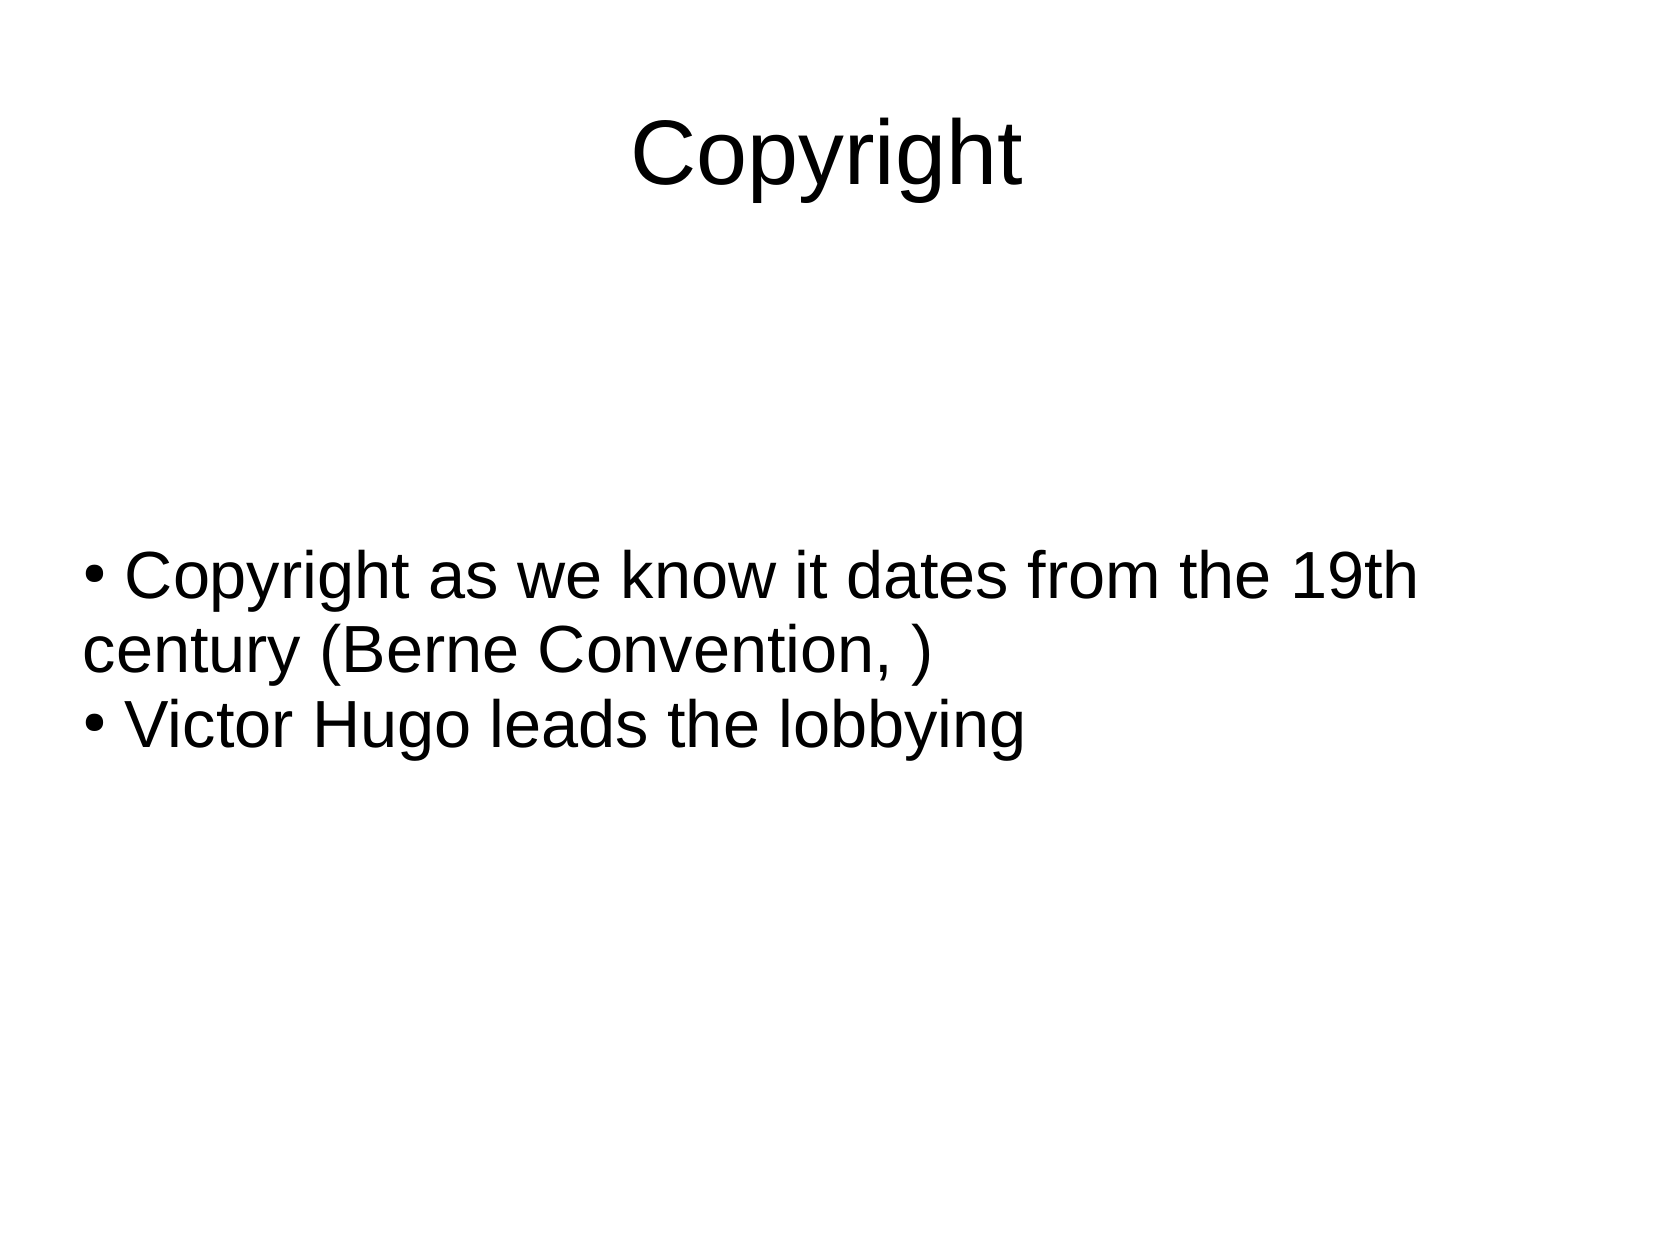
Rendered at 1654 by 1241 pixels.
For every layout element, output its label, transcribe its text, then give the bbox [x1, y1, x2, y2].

subtitle Copyright as we know it dates from the 19th century (Berne Convention, ) Victor Hugo leads the lobbying [82, 290, 1538, 1010]
title Copyright [82, 49, 1571, 257]
